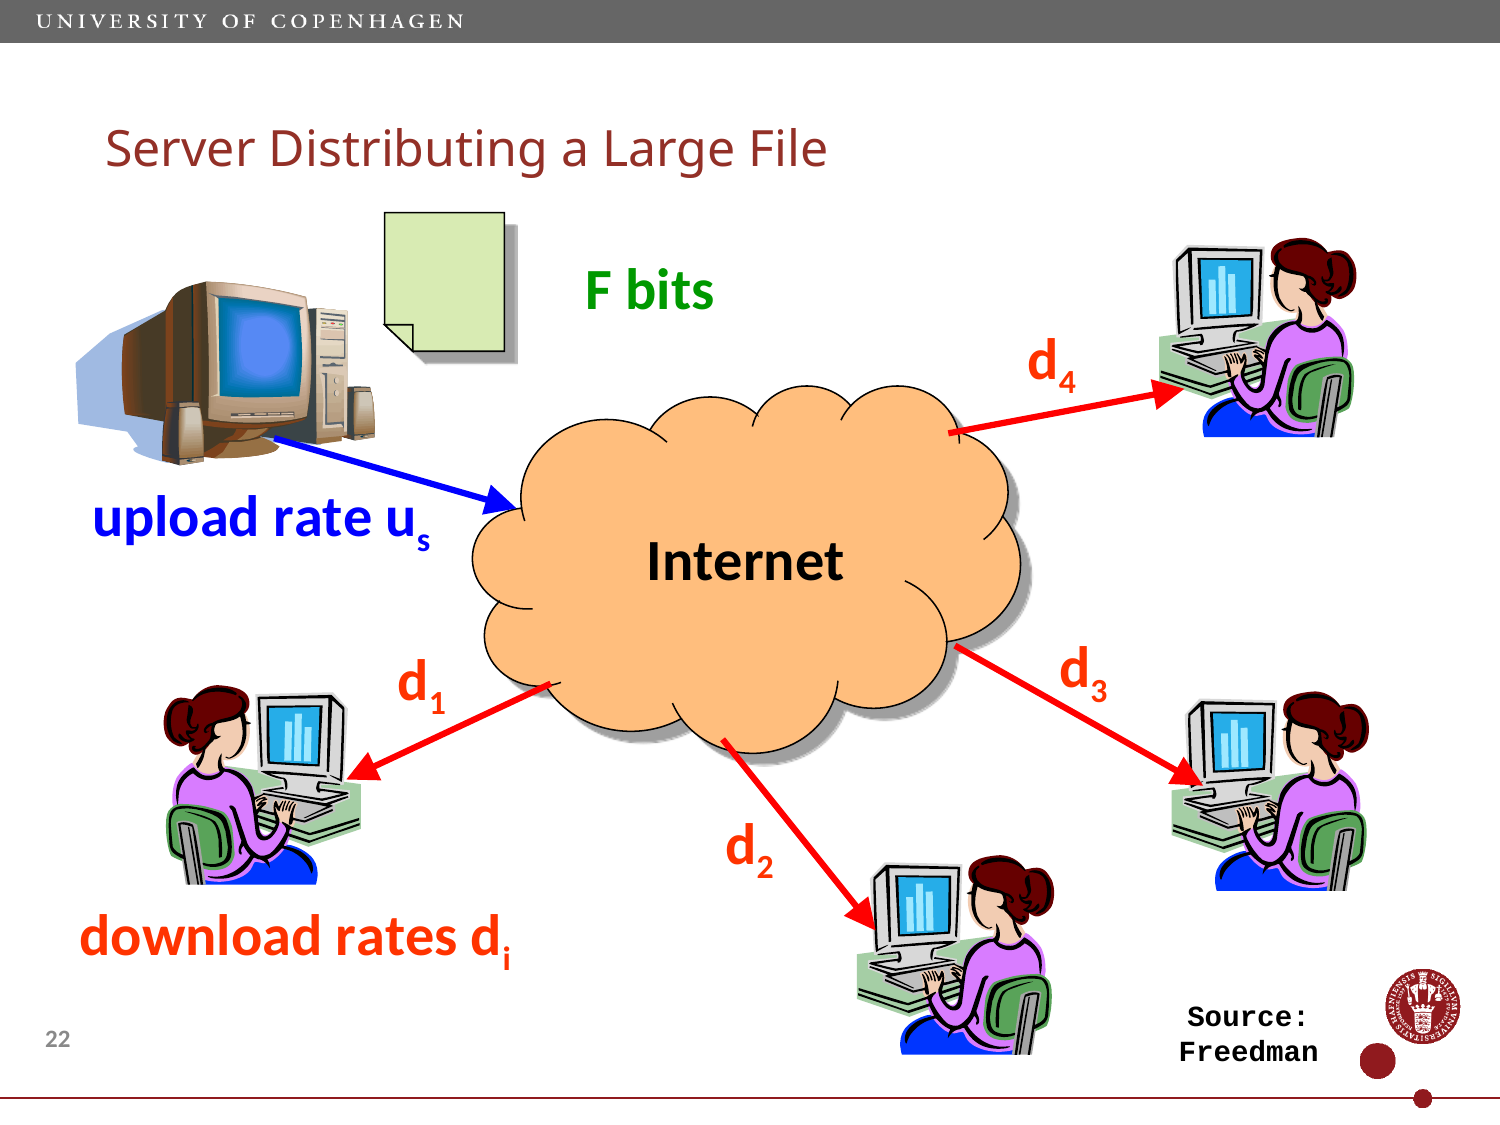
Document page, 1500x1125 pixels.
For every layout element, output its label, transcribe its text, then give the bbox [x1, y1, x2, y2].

text_box d2 [710, 798, 789, 894]
text_box upload rate us [77, 470, 446, 566]
picture [75, 281, 375, 466]
title Server Distributing a Large File [90, 52, 1441, 240]
text_box d3 [1044, 621, 1123, 718]
text_box d1 [382, 634, 461, 730]
text_box d4 [1012, 313, 1091, 409]
text_box <number> [30, 1007, 381, 1068]
text_box Source: Freedman [1094, 989, 1402, 1076]
text_box Internet [632, 514, 860, 601]
picture [1159, 237, 1357, 440]
text_box download rates di [64, 889, 526, 985]
picture [1171, 691, 1370, 893]
text_box [384, 212, 505, 352]
picture [0, 854, 1500, 1122]
text_box F bits [570, 243, 730, 330]
picture [163, 684, 361, 887]
text_box [472, 385, 1021, 754]
